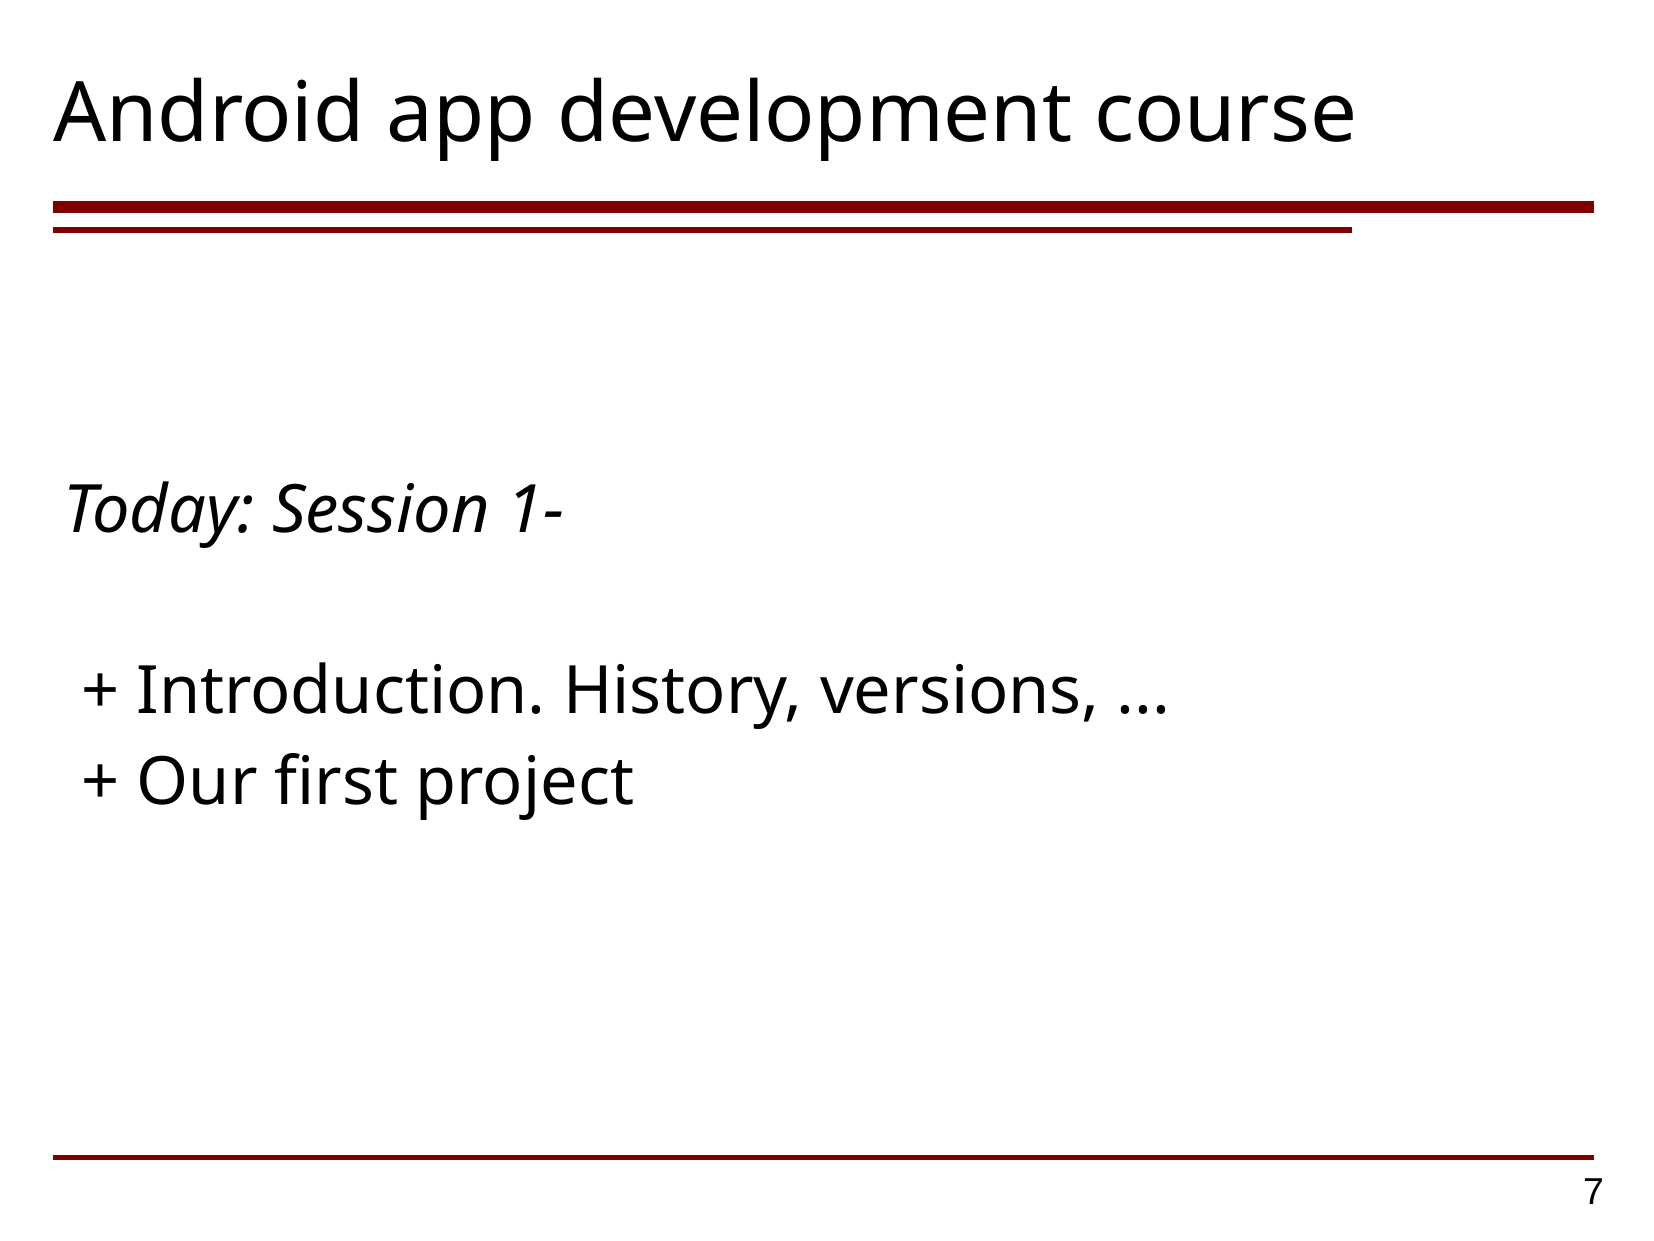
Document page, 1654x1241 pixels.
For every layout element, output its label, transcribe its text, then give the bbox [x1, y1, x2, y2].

subtitle Android app development course [53, 48, 1542, 172]
text_box Today: Session 1- + Introduction. History, versions, ... + Our first project [49, 453, 1126, 826]
text_box <number> [35, 1163, 1654, 1221]
